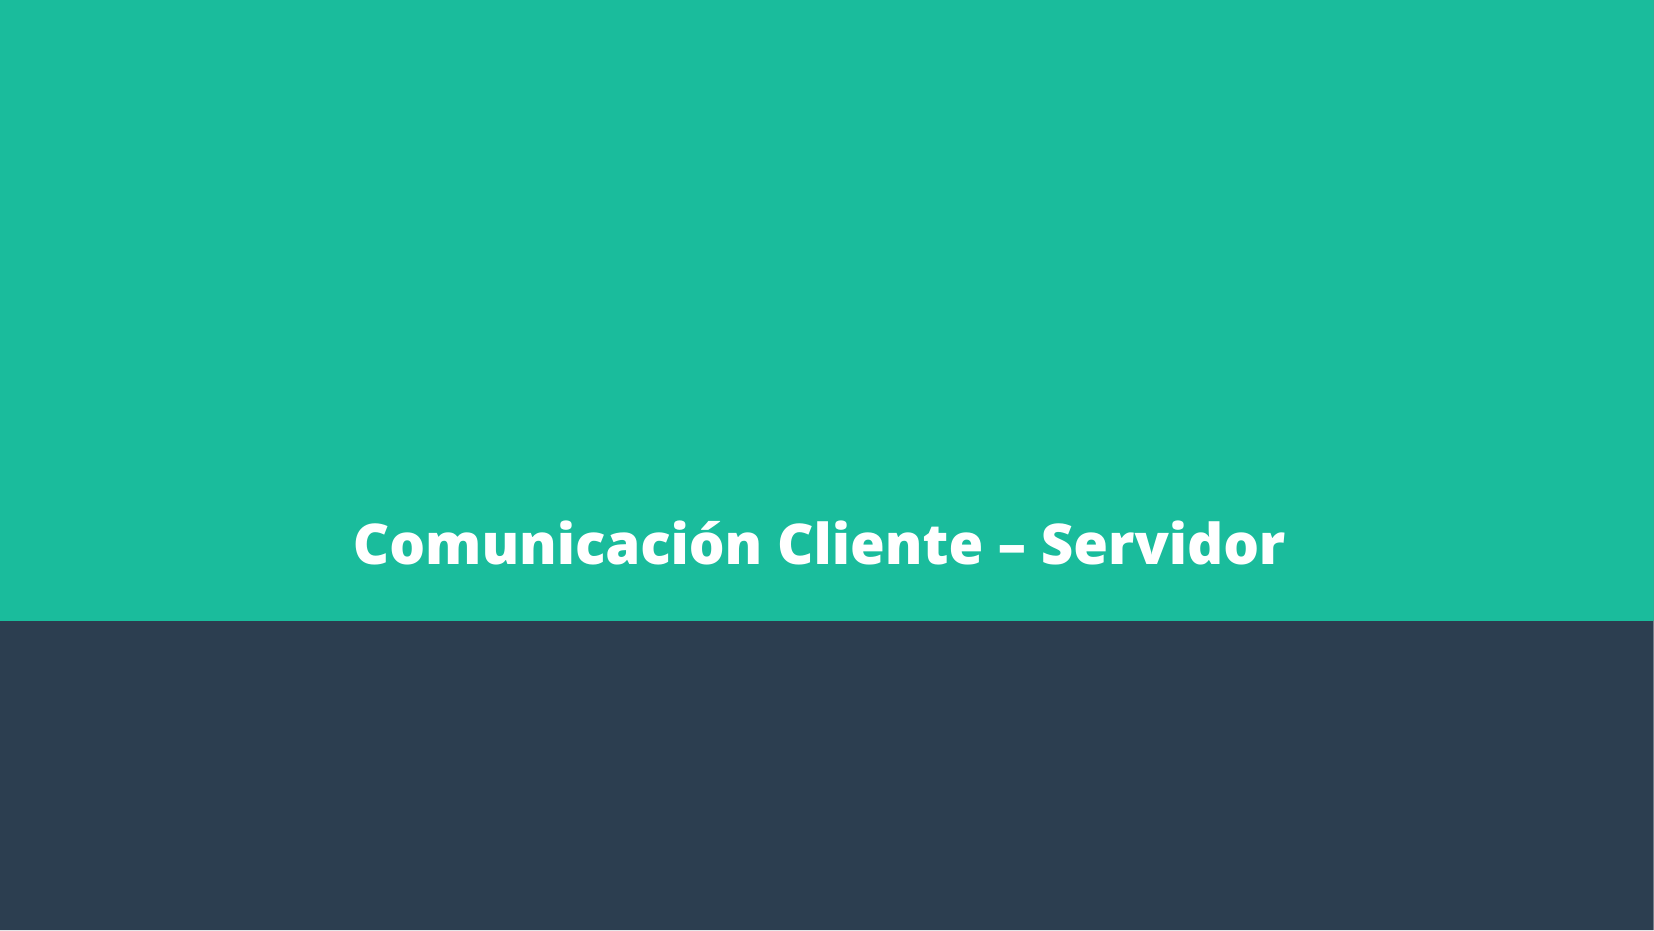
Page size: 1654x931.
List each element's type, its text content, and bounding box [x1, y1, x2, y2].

title Comunicación Cliente – Servidor [59, 463, 1595, 585]
